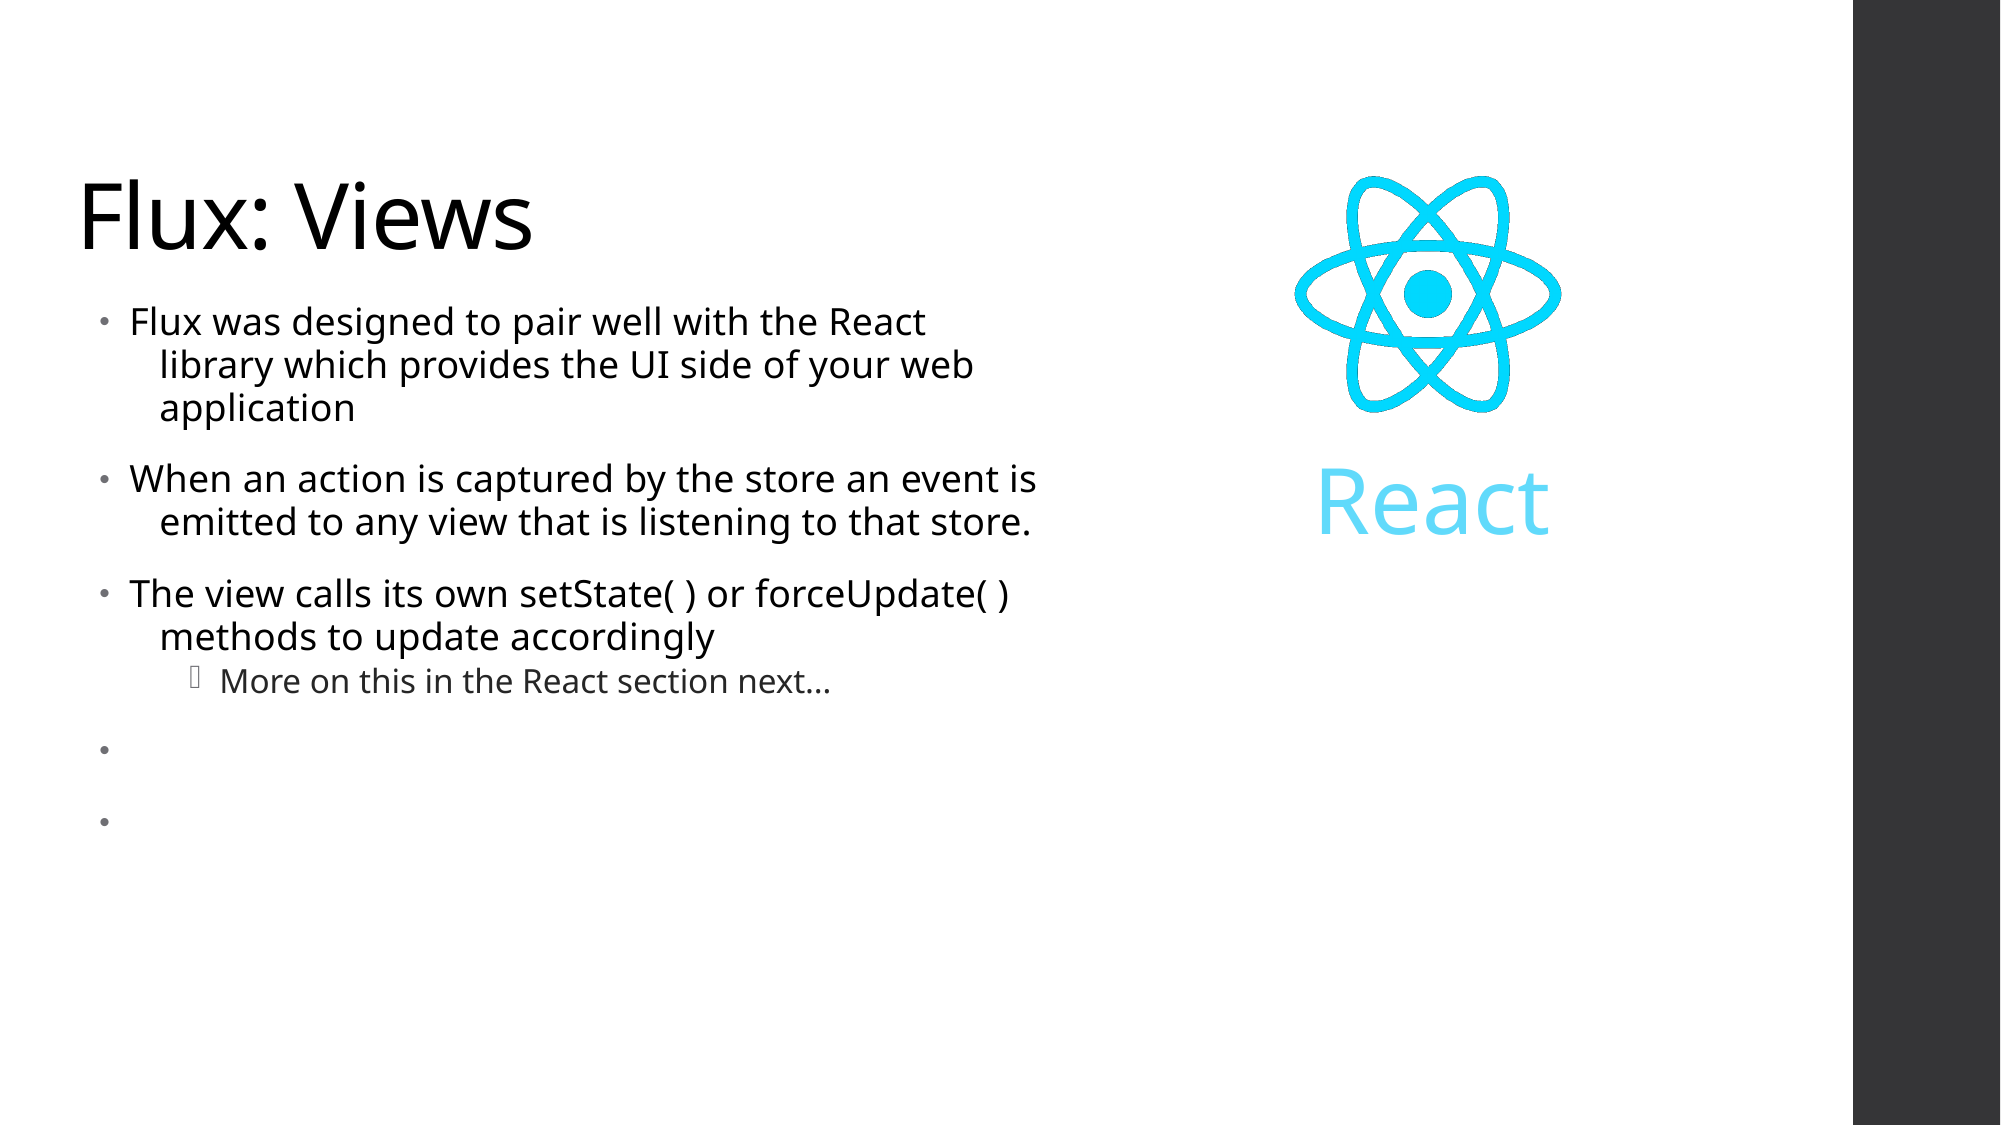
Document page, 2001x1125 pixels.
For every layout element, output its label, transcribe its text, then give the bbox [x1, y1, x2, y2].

list Flux was designed to pair well with the React library which provides the UI side of your web application When an action is captured by the store an event is emitted to any view that is listening to that store. The view calls its own setState( ) or forceUpdate( ) methods to update accordingly More on this in the React section next… [84, 293, 1058, 785]
title Flux: Views [61, 60, 1652, 278]
picture [1286, 152, 1570, 436]
text_box React [1299, 435, 1582, 560]
